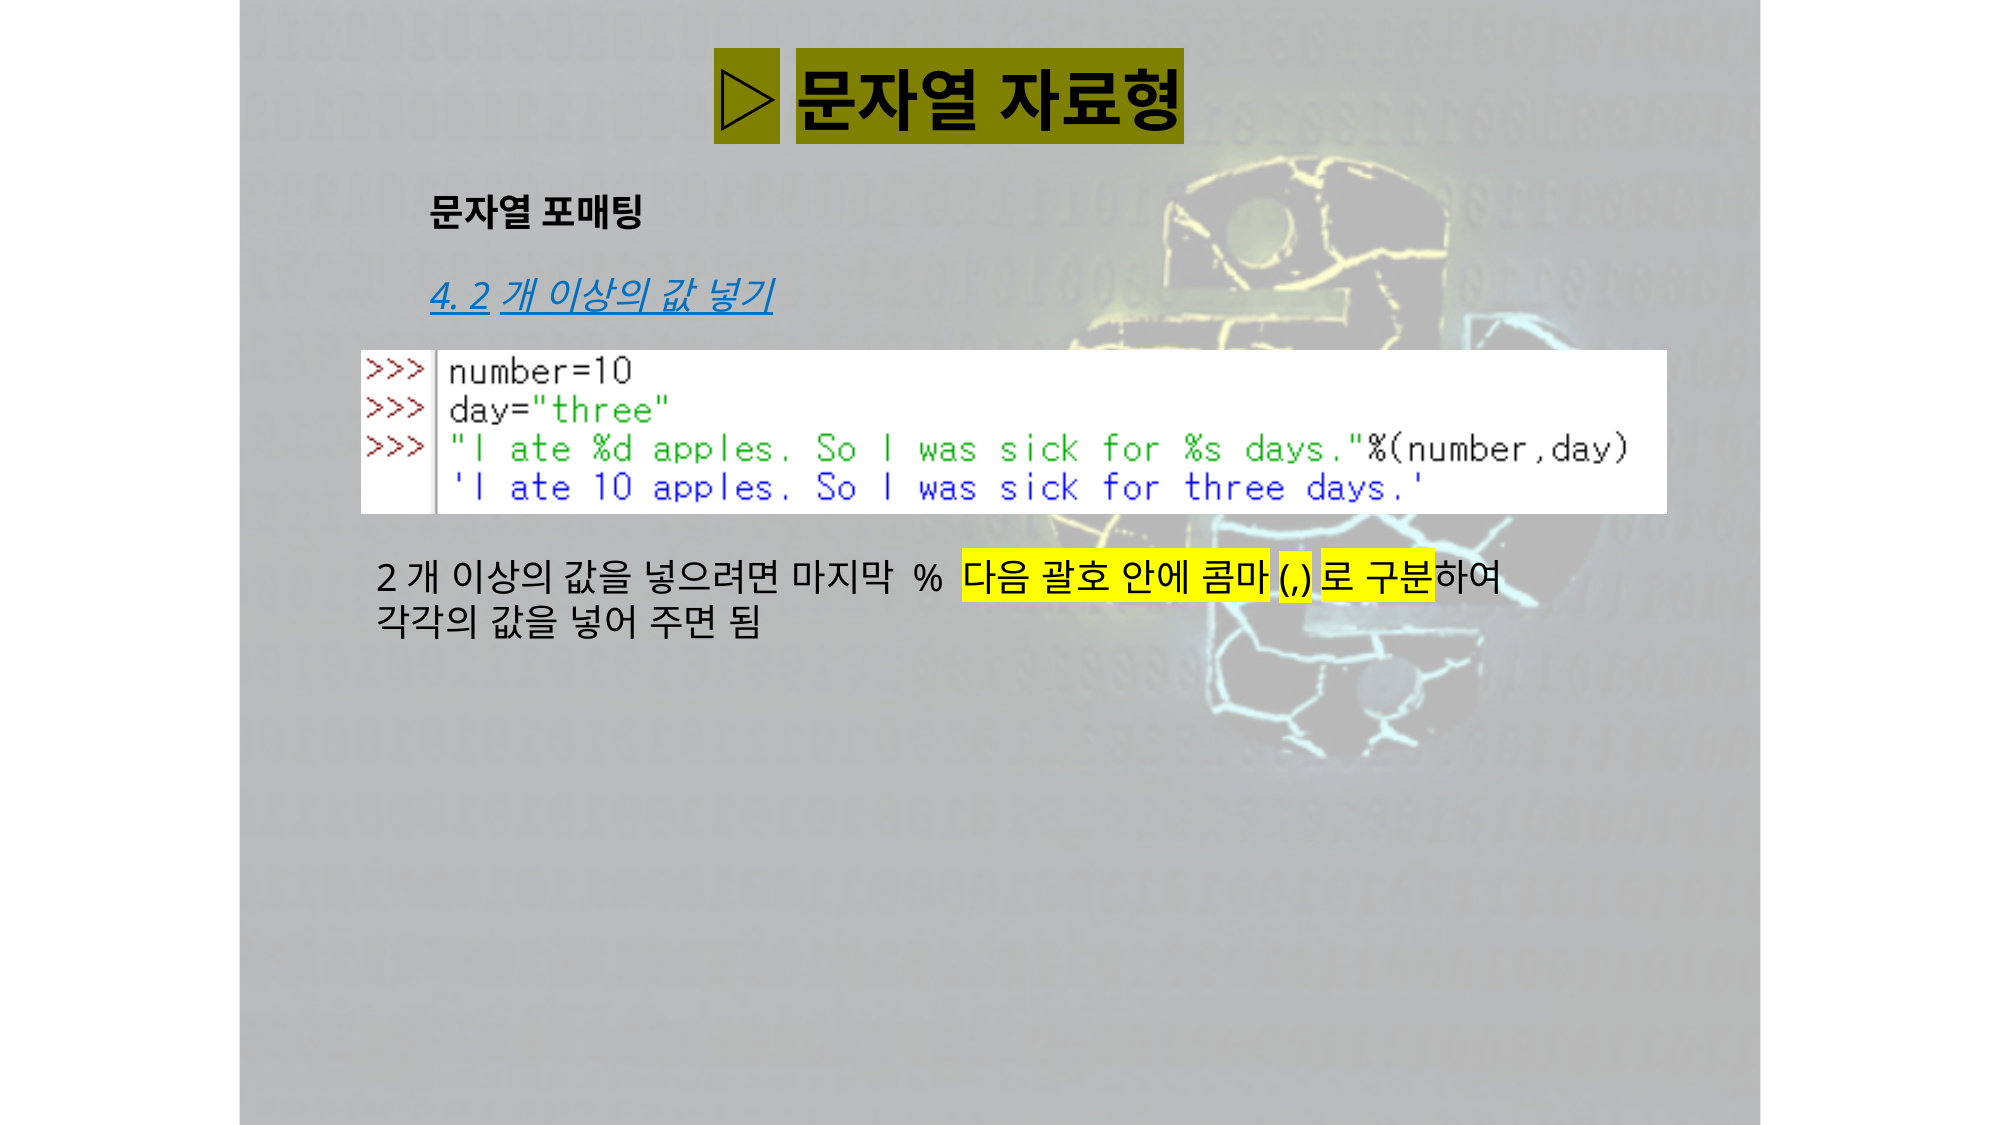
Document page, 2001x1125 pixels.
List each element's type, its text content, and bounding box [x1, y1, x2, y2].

text_box [69, 0, 1931, 1125]
picture [361, 350, 1667, 514]
text_box ▷문자열 자료형 [588, 50, 1310, 147]
text_box 4. 2개 이상의 값 넣기 [414, 264, 1416, 350]
text_box 2개 이상의 값을 넣으려면 마지막 % 다음 괄호 안에 콤마(,)로 구분하여 각각의 값을 넣어 주면 됨 [361, 546, 1819, 653]
text_box 문자열 포매팅 [414, 181, 1415, 243]
